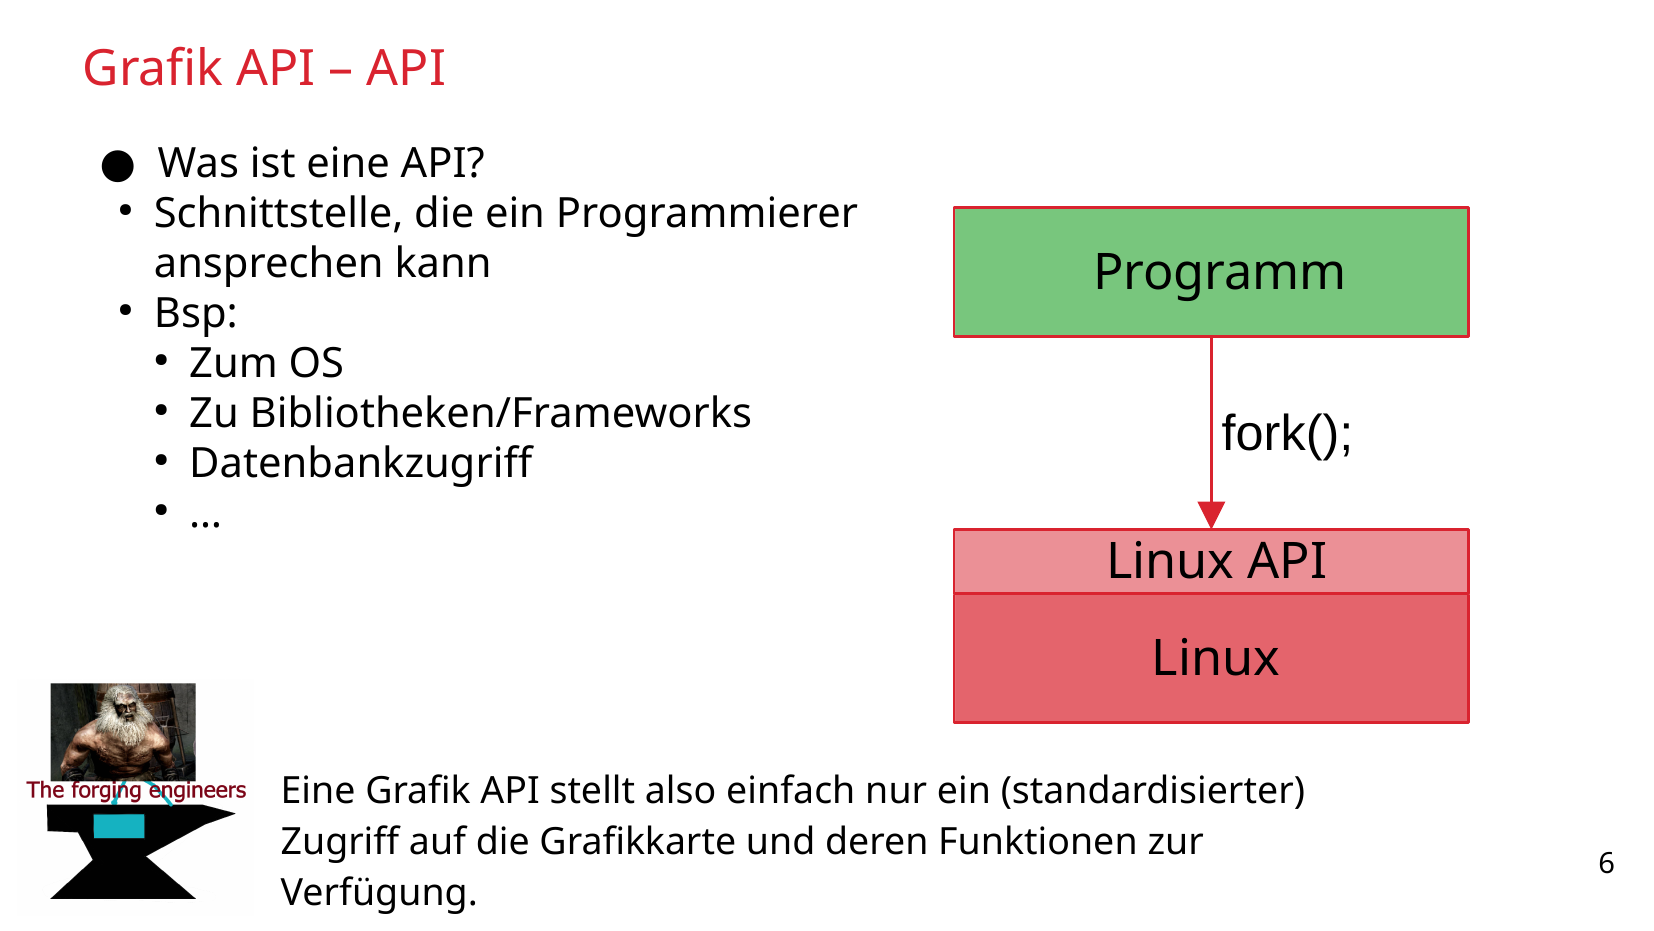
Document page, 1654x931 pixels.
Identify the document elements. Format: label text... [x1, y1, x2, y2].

text_box Eine Grafik API stellt also einfach nur ein (standardisierter) Zugriff auf die Grafikkarte und deren Funktionen zur Verfügung. [265, 755, 1388, 859]
text_box Was ist eine API? Schnittstelle, die ein Programmierer ansprechen kann Bsp: Zum OS Zu Bibliotheken/Frameworks Datenbankzugriff … [82, 135, 945, 650]
picture [933, 186, 1490, 744]
picture [17, 679, 254, 916]
title Grafik API – API [82, 37, 1571, 95]
